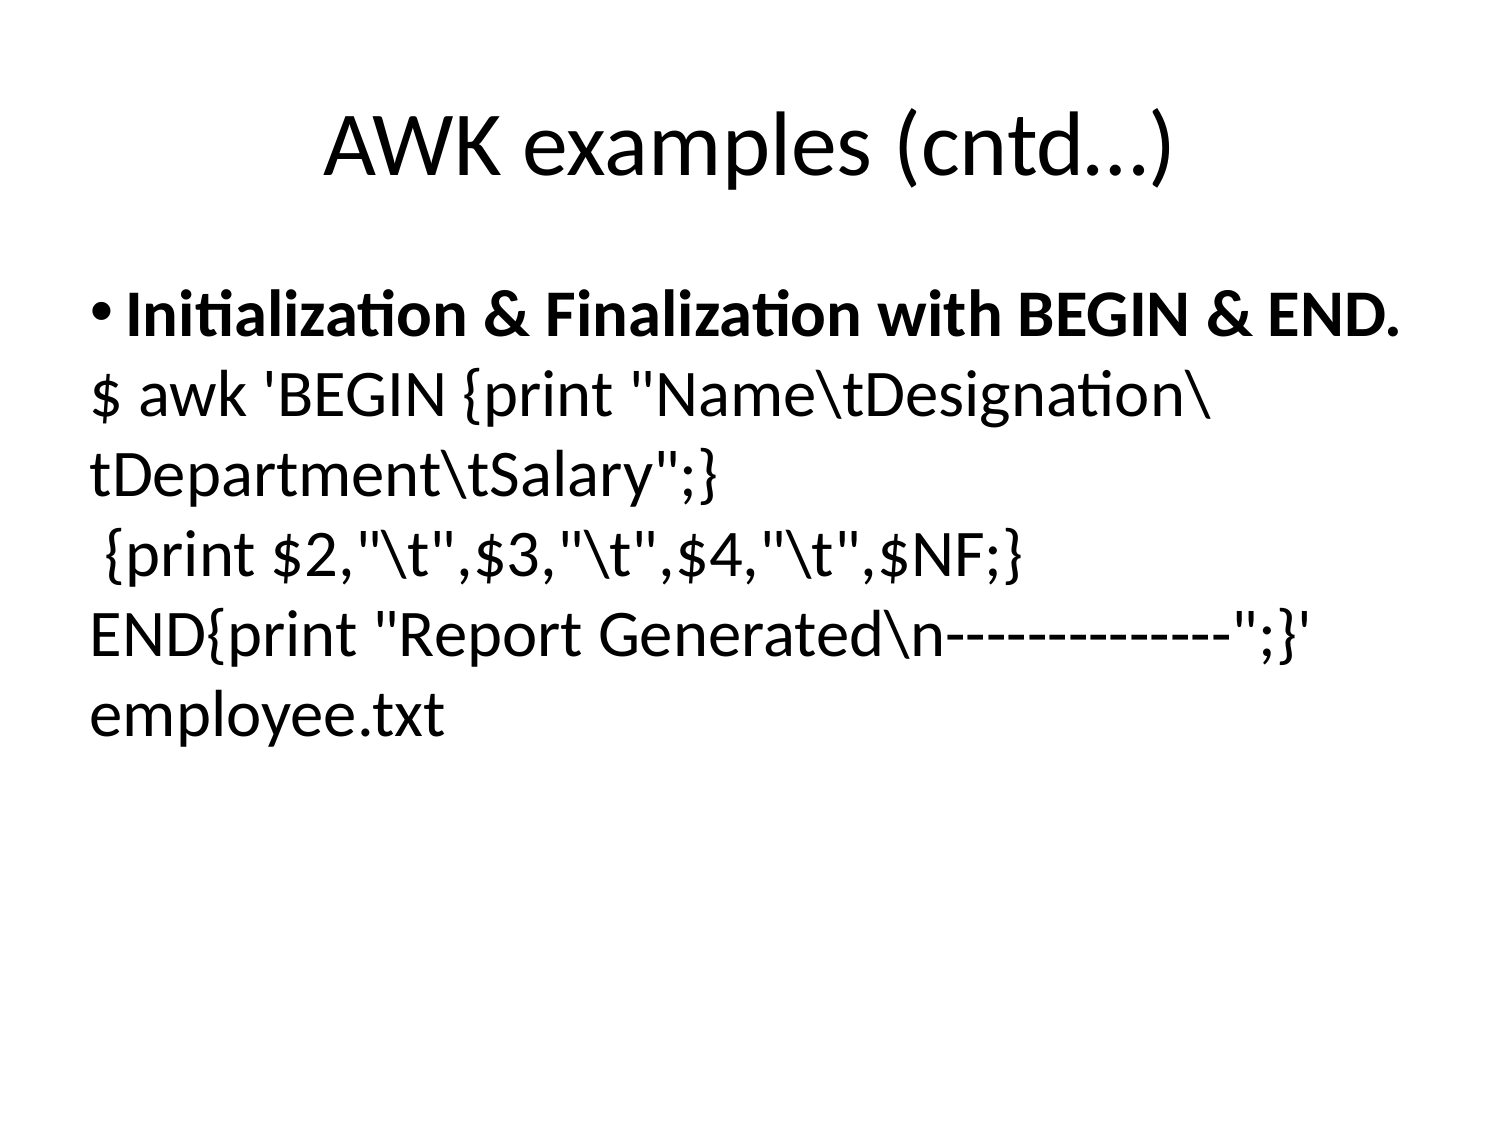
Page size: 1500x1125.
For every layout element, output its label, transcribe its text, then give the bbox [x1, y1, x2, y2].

text_box AWK examples (cntd…) [75, 45, 1425, 233]
text_box Initialization & Finalization with BEGIN & END. $ awk 'BEGIN {print "Name\tDesignation\tDepartment\tSalary";} {print $2,"\t",$3,"\t",$4,"\t",$NF;} END{print "Report Generated\n--------------";}' employee.txt [74, 262, 1450, 1005]
